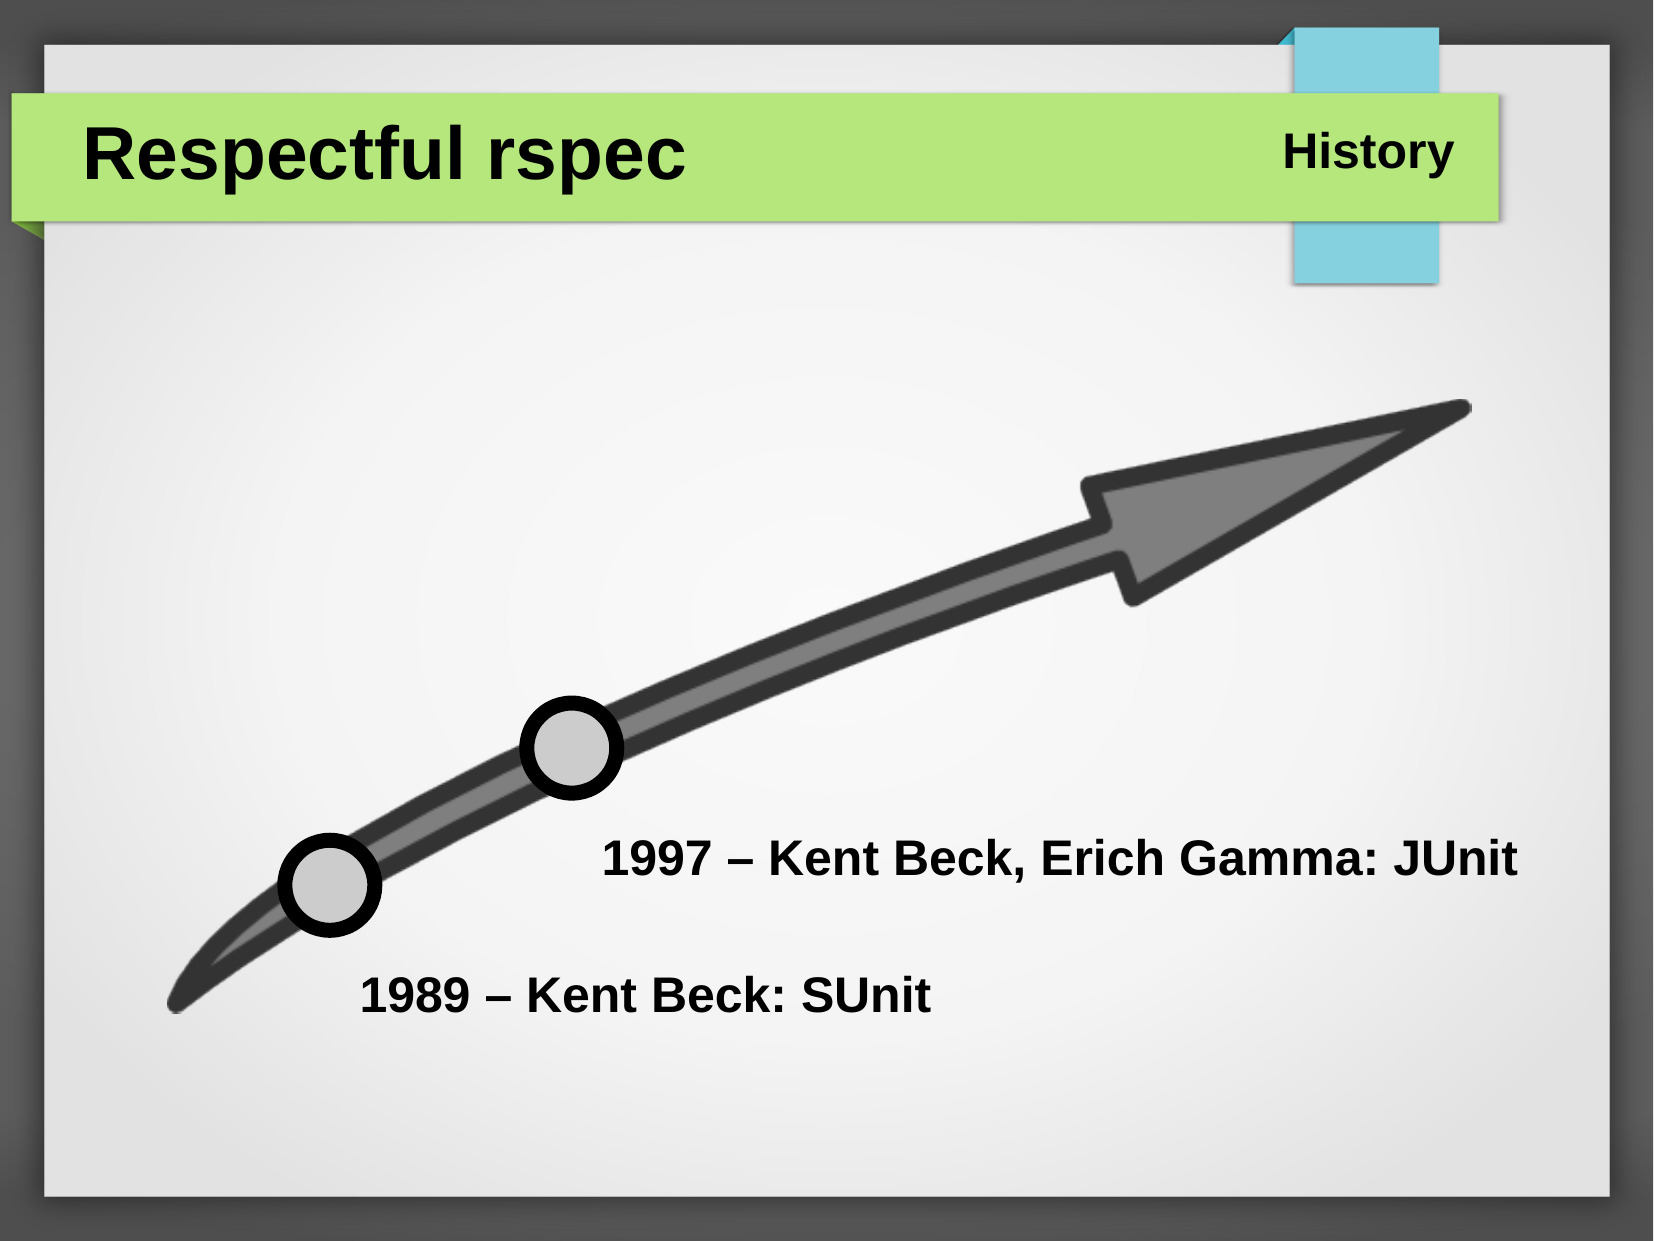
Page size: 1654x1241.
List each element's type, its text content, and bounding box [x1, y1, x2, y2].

text_box 1997 – Kent Beck, Erich Gamma: JUnit [586, 823, 1564, 894]
title Respectful rspec [82, 94, 705, 213]
text_box [526, 703, 617, 794]
title History [869, 91, 1455, 211]
text_box 1989 – Kent Beck: SUnit [344, 960, 1005, 1031]
text_box [284, 840, 375, 931]
picture [0, 0, 1654, 1241]
